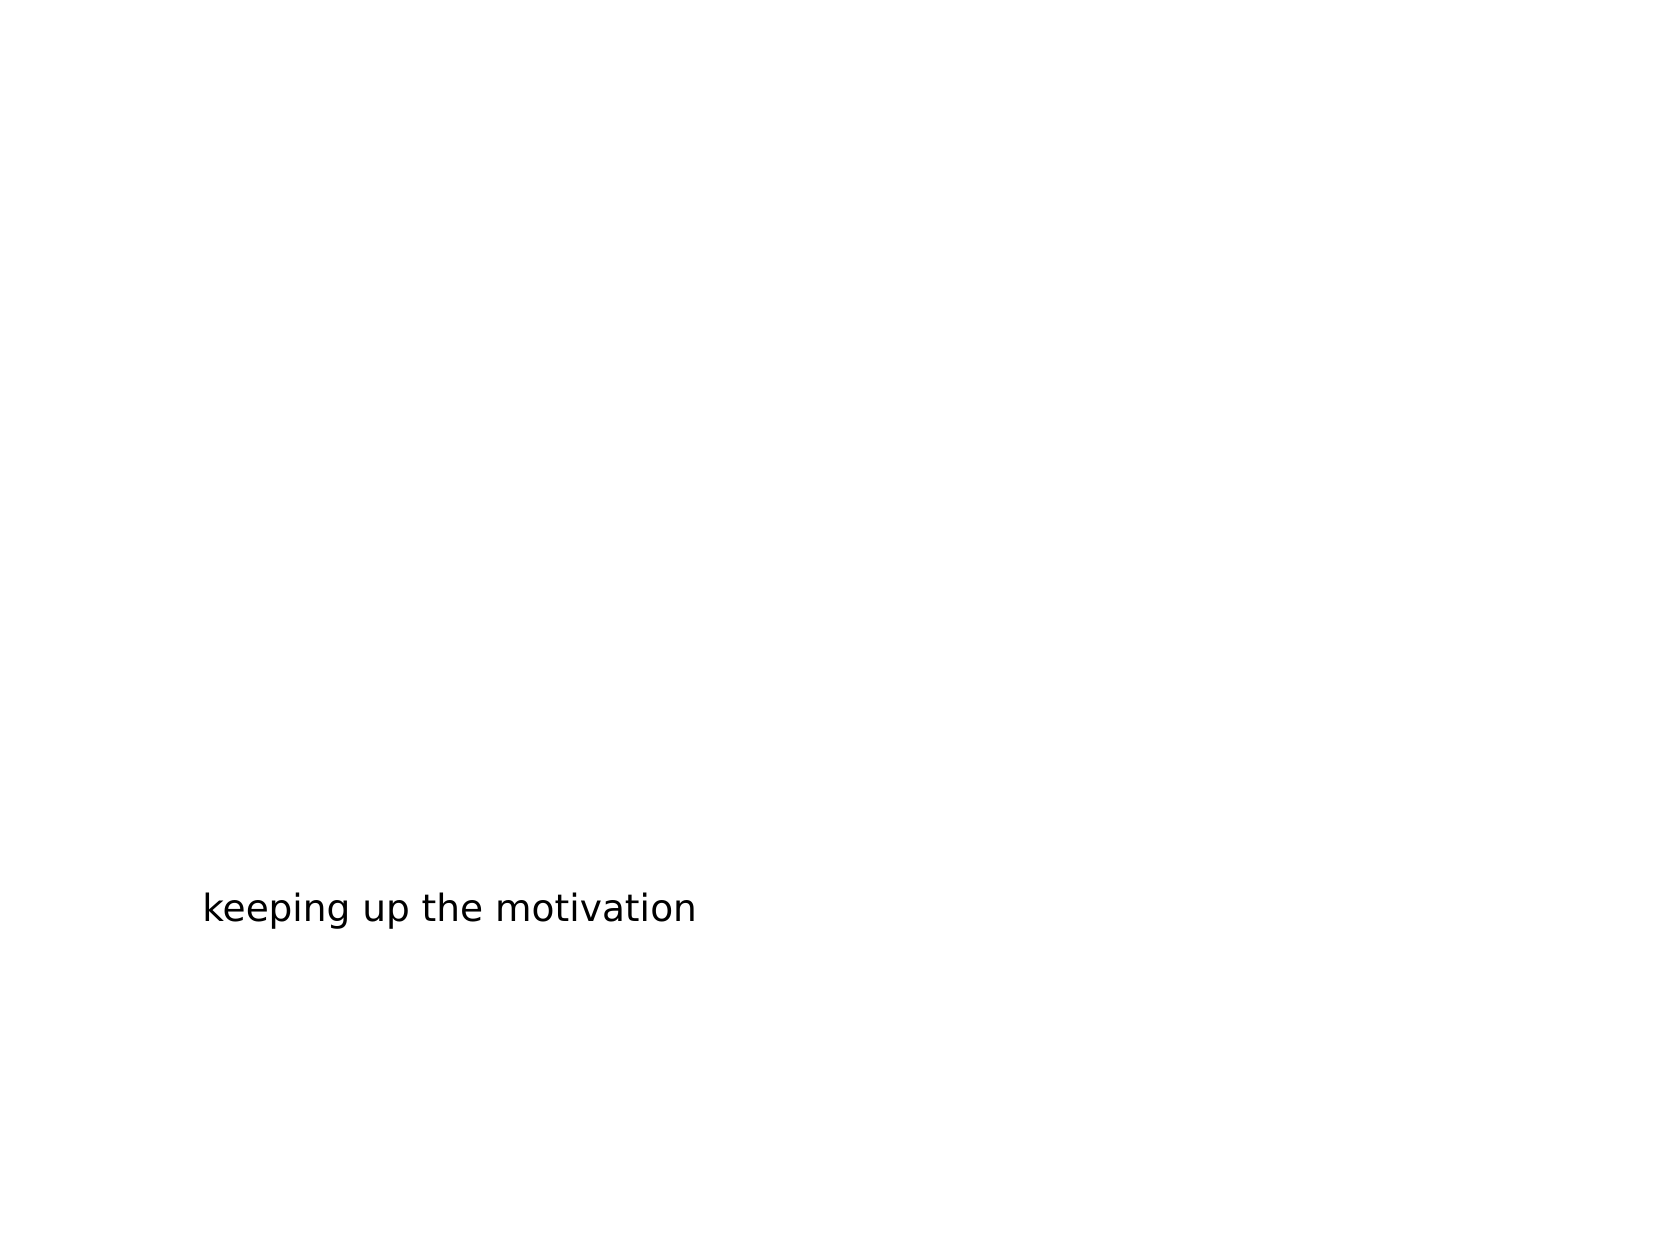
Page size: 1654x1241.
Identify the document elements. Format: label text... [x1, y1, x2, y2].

text_box keeping up the motivation [187, 879, 713, 938]
